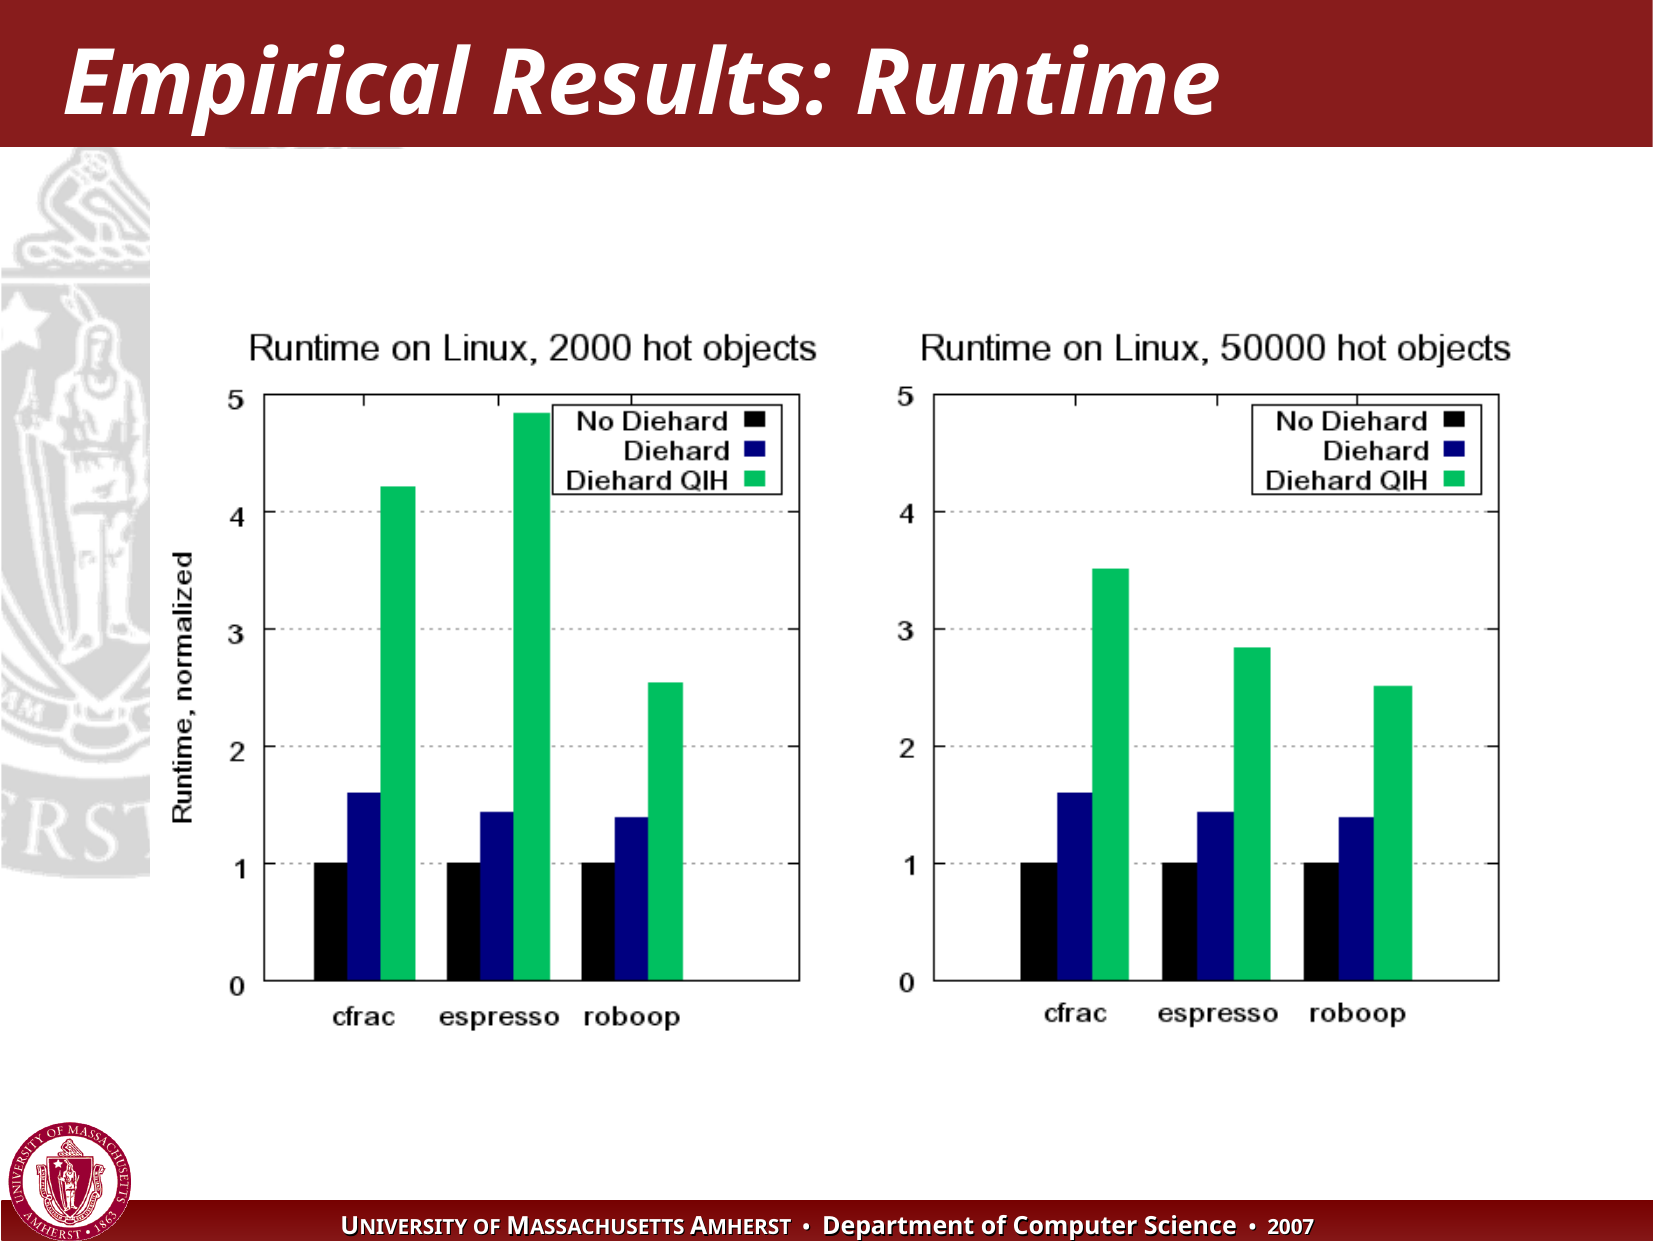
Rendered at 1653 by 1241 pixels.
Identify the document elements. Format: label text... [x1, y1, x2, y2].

picture [0, 147, 1653, 1241]
title Empirical Results: Runtime [45, 0, 1613, 151]
